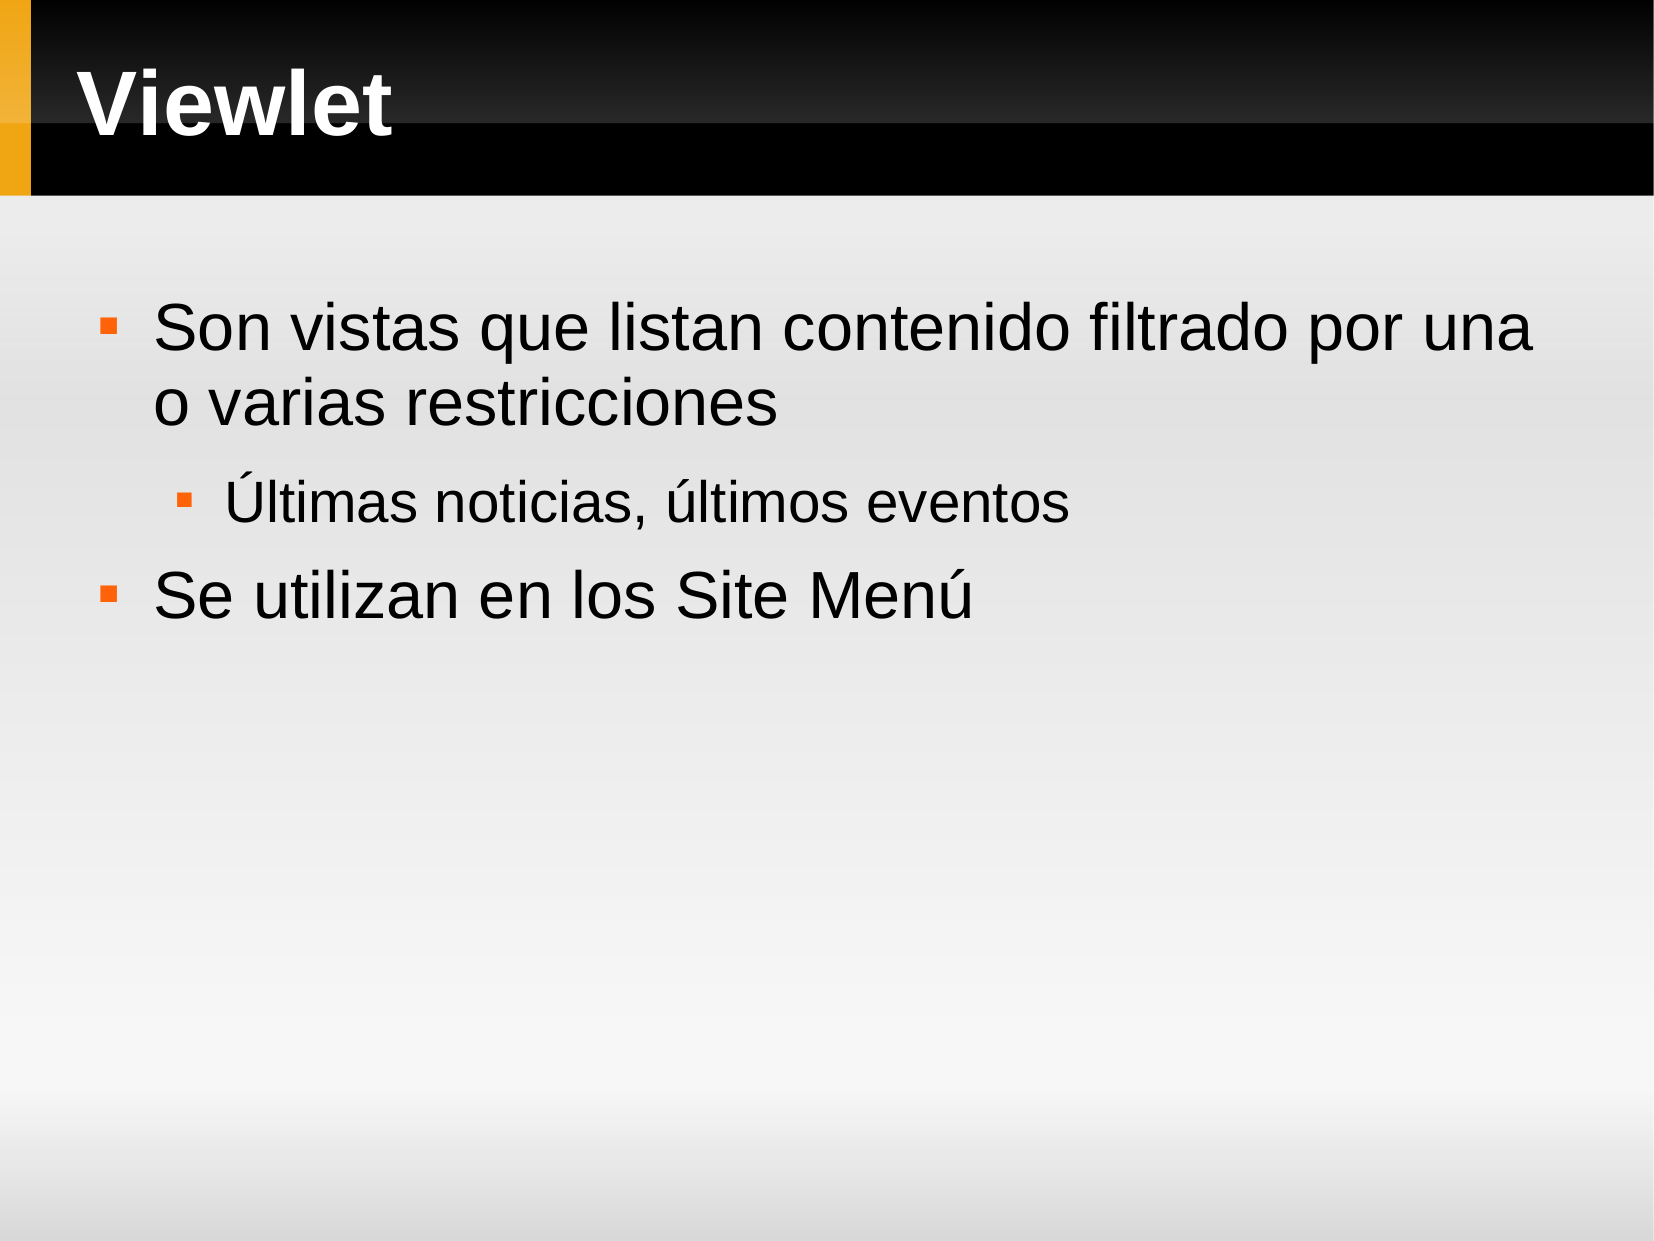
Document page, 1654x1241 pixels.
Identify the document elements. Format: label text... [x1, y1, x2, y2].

title Viewlet [76, 0, 1565, 208]
list Son vistas que listan contenido filtrado por una o varias restricciones Últimas noticias, últimos eventos Se utilizan en los Site Menú [82, 290, 1571, 1109]
picture [0, 0, 1654, 1241]
